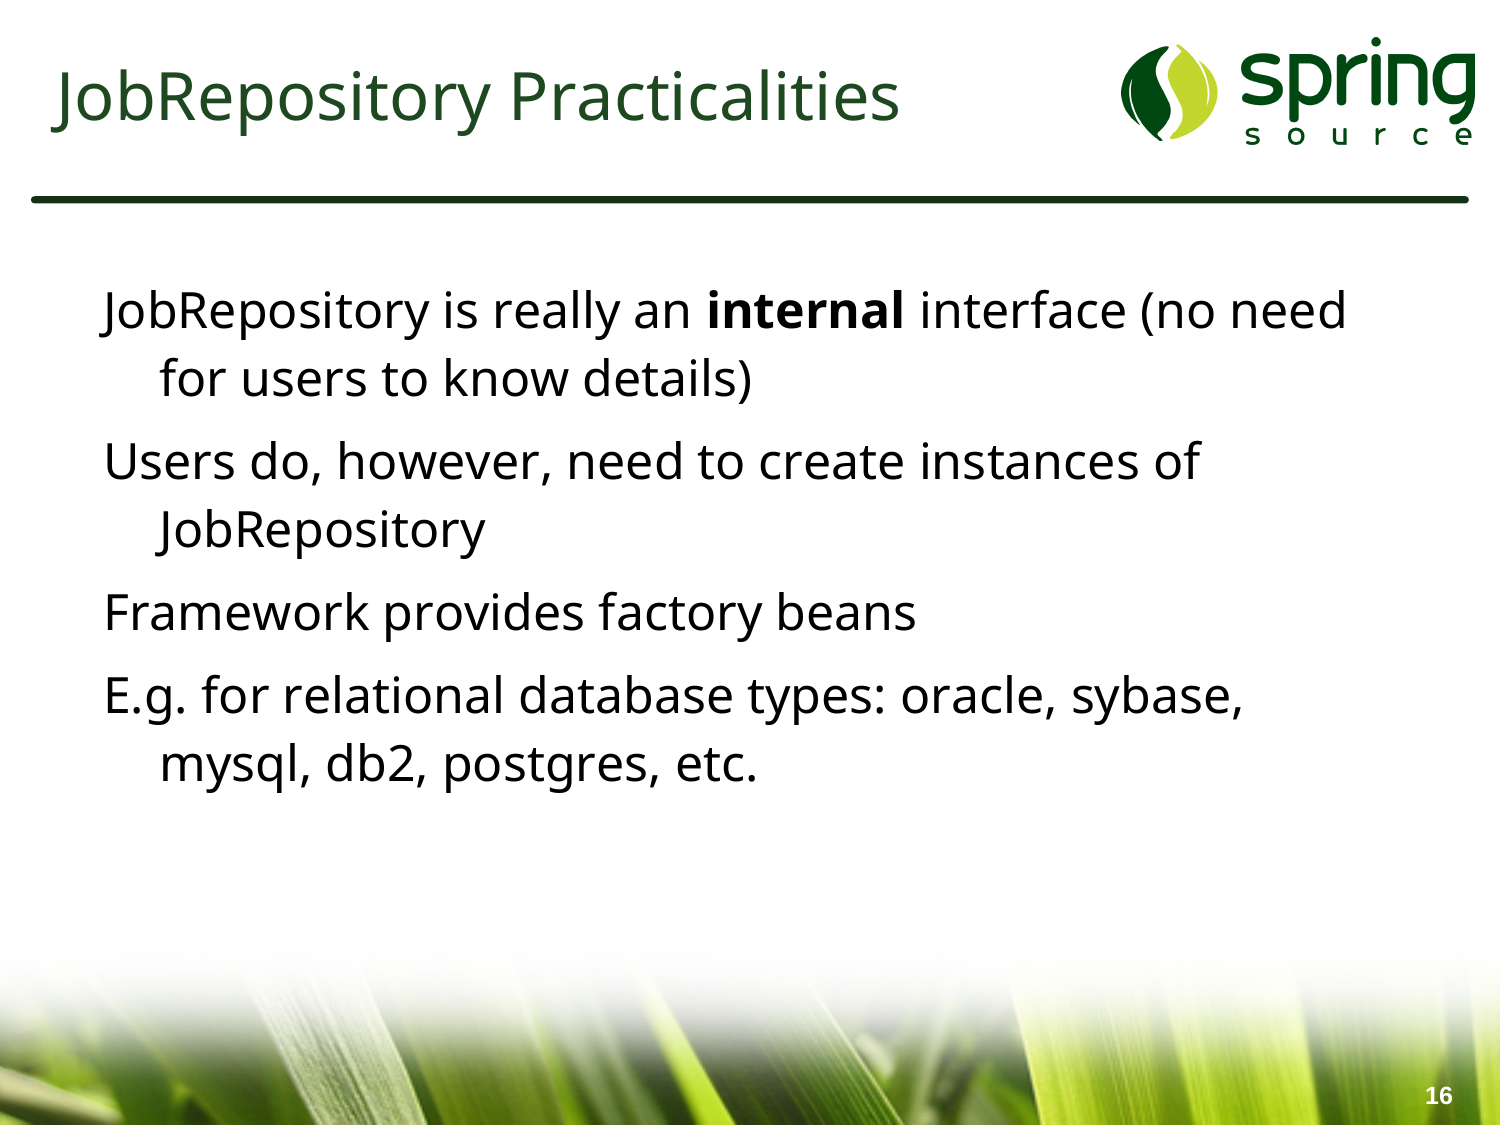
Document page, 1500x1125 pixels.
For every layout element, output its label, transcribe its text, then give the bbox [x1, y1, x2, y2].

picture [1121, 37, 1475, 145]
list JobRepository is really an internal interface (no need for users to know details) Users do, however, need to create instances of JobRepository Framework provides factory beans E.g. for relational database types: oracle, sybase, mysql, db2, postgres, etc. [103, 275, 1394, 923]
title JobRepository Practicalities [56, 14, 1089, 175]
picture [0, 944, 1500, 1125]
